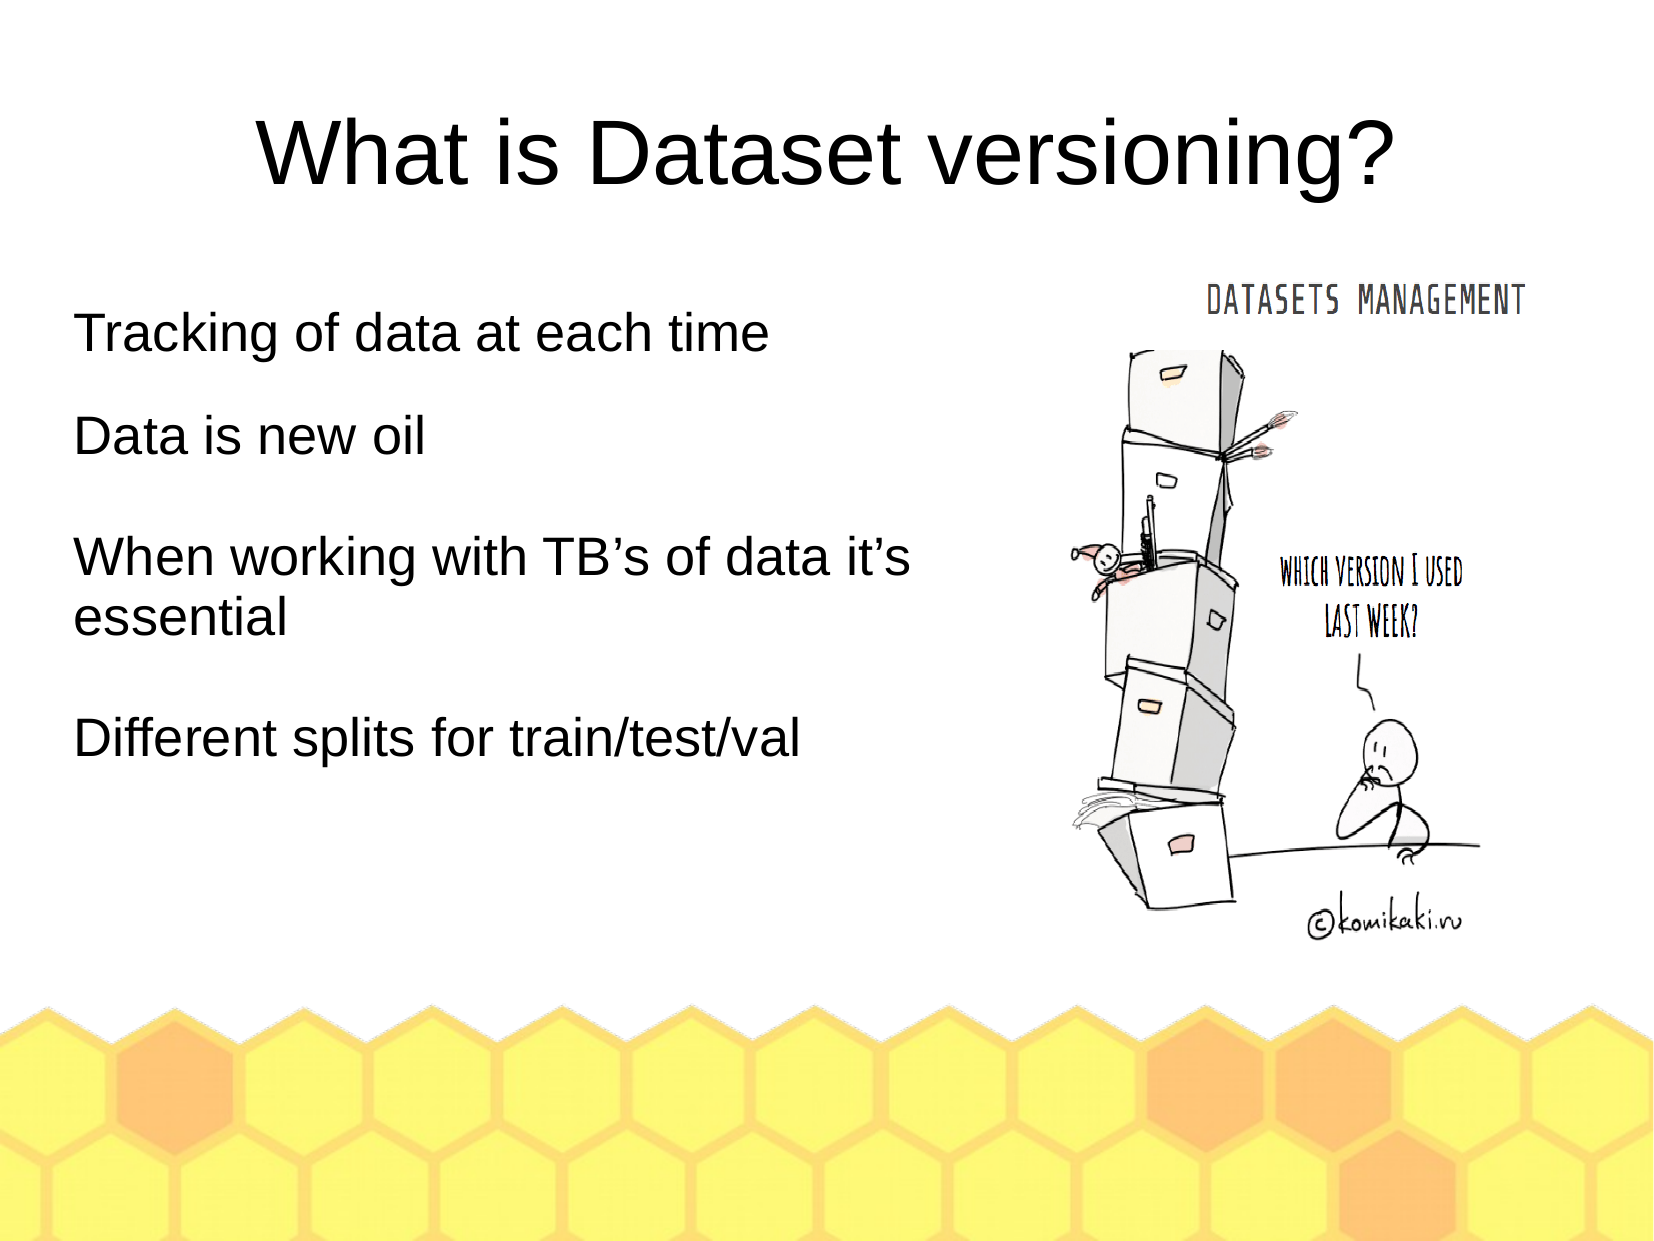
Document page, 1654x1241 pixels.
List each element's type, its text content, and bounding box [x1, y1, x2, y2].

text_box Tracking of data at each time Data is new oil When working with TB’s of data it’s essential Different splits for train/test/val [59, 295, 1016, 837]
title What is Dataset versioning? [82, 49, 1571, 257]
picture [944, 256, 1639, 976]
picture [0, 1001, 1654, 1241]
